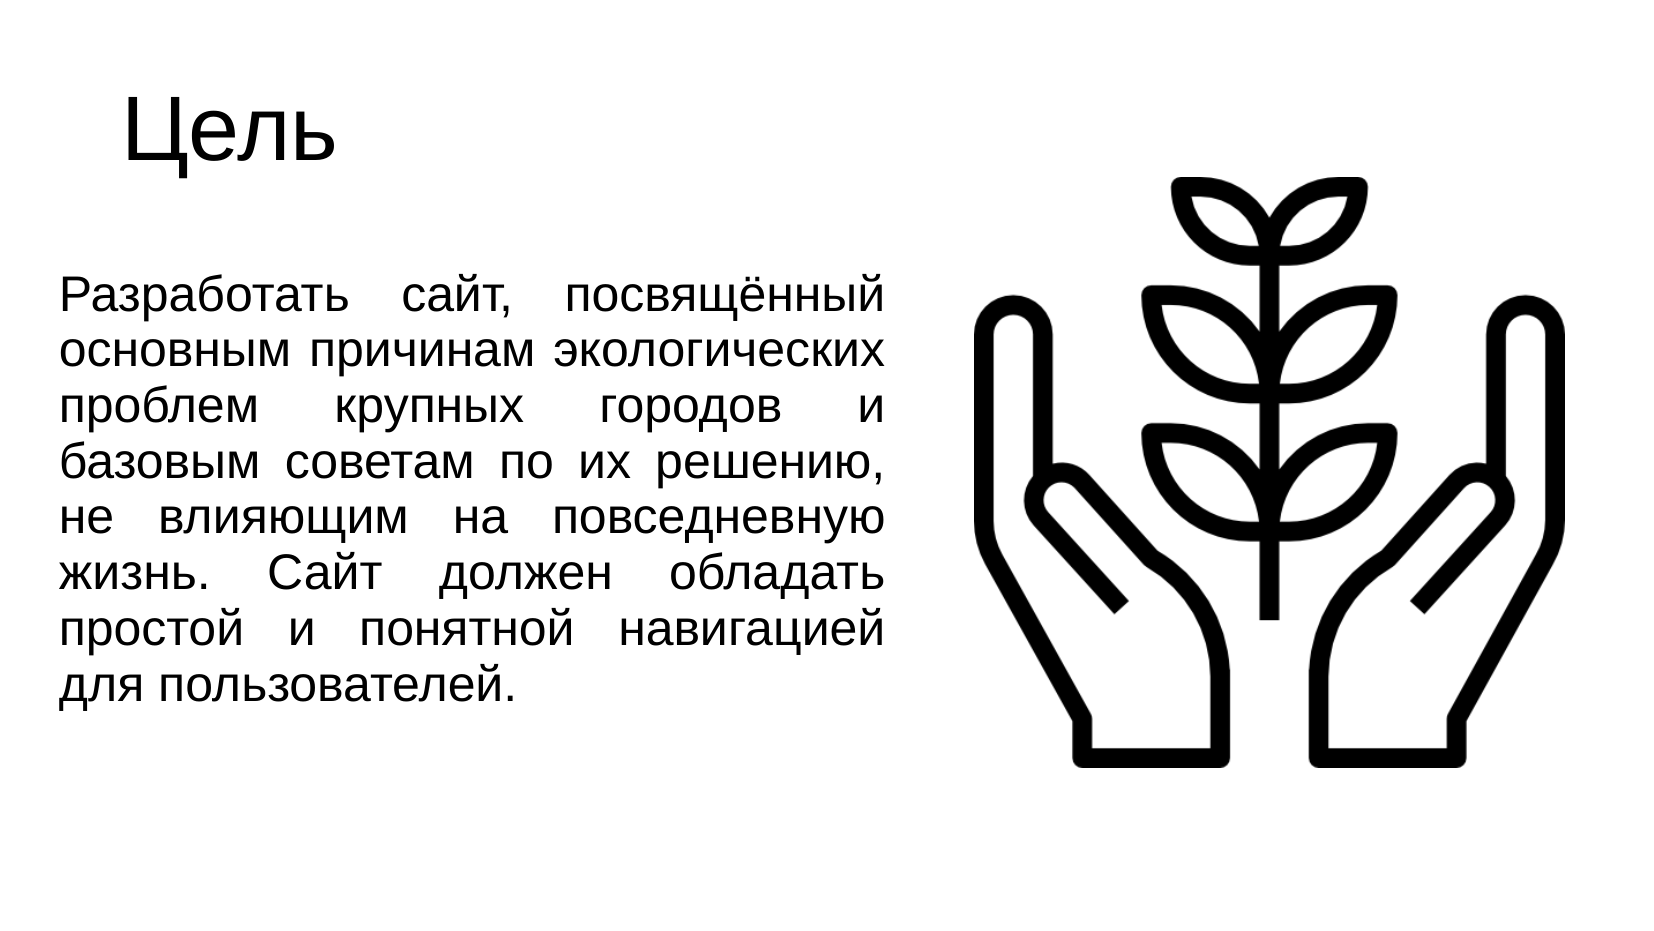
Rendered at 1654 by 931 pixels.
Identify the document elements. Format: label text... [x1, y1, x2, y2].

title Цель [47, 51, 1536, 207]
list Разработать сайт, посвящённый основным причинам экологических проблем крупных городов и базовым советам по их решению, не влияющим на повседневную жизнь. Сайт должен обладать простой и понятной навигацией для пользователей. [59, 265, 886, 798]
picture [974, 177, 1565, 768]
